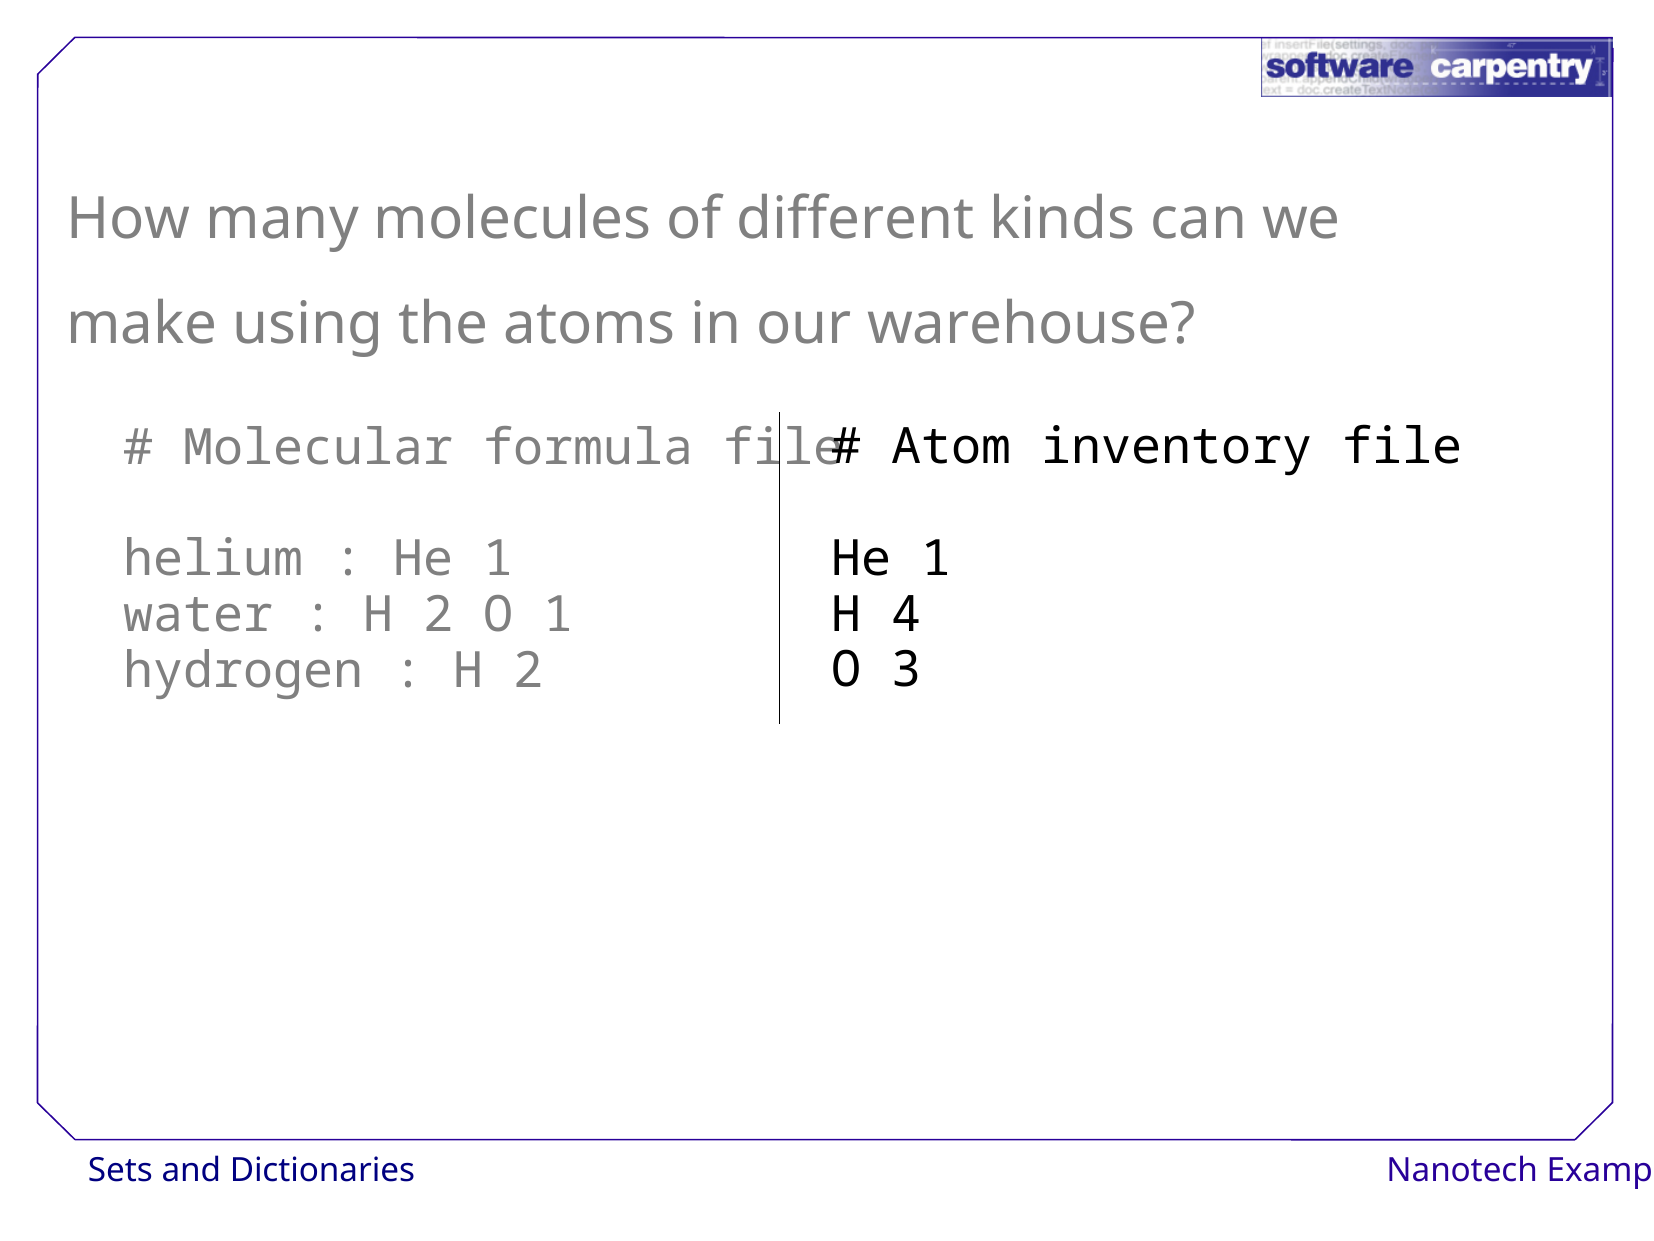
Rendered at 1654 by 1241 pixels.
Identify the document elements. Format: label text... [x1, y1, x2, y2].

picture [1261, 39, 1613, 97]
text_box # Atom inventory file He 1 H 4 O 3 [817, 411, 1527, 743]
text_box How many molecules of different kinds can we make using the atoms in our warehouse? [51, 137, 1507, 364]
text_box # Molecular formula file helium : He 1 water : H 2 O 1 hydrogen : H 2 [108, 412, 818, 744]
